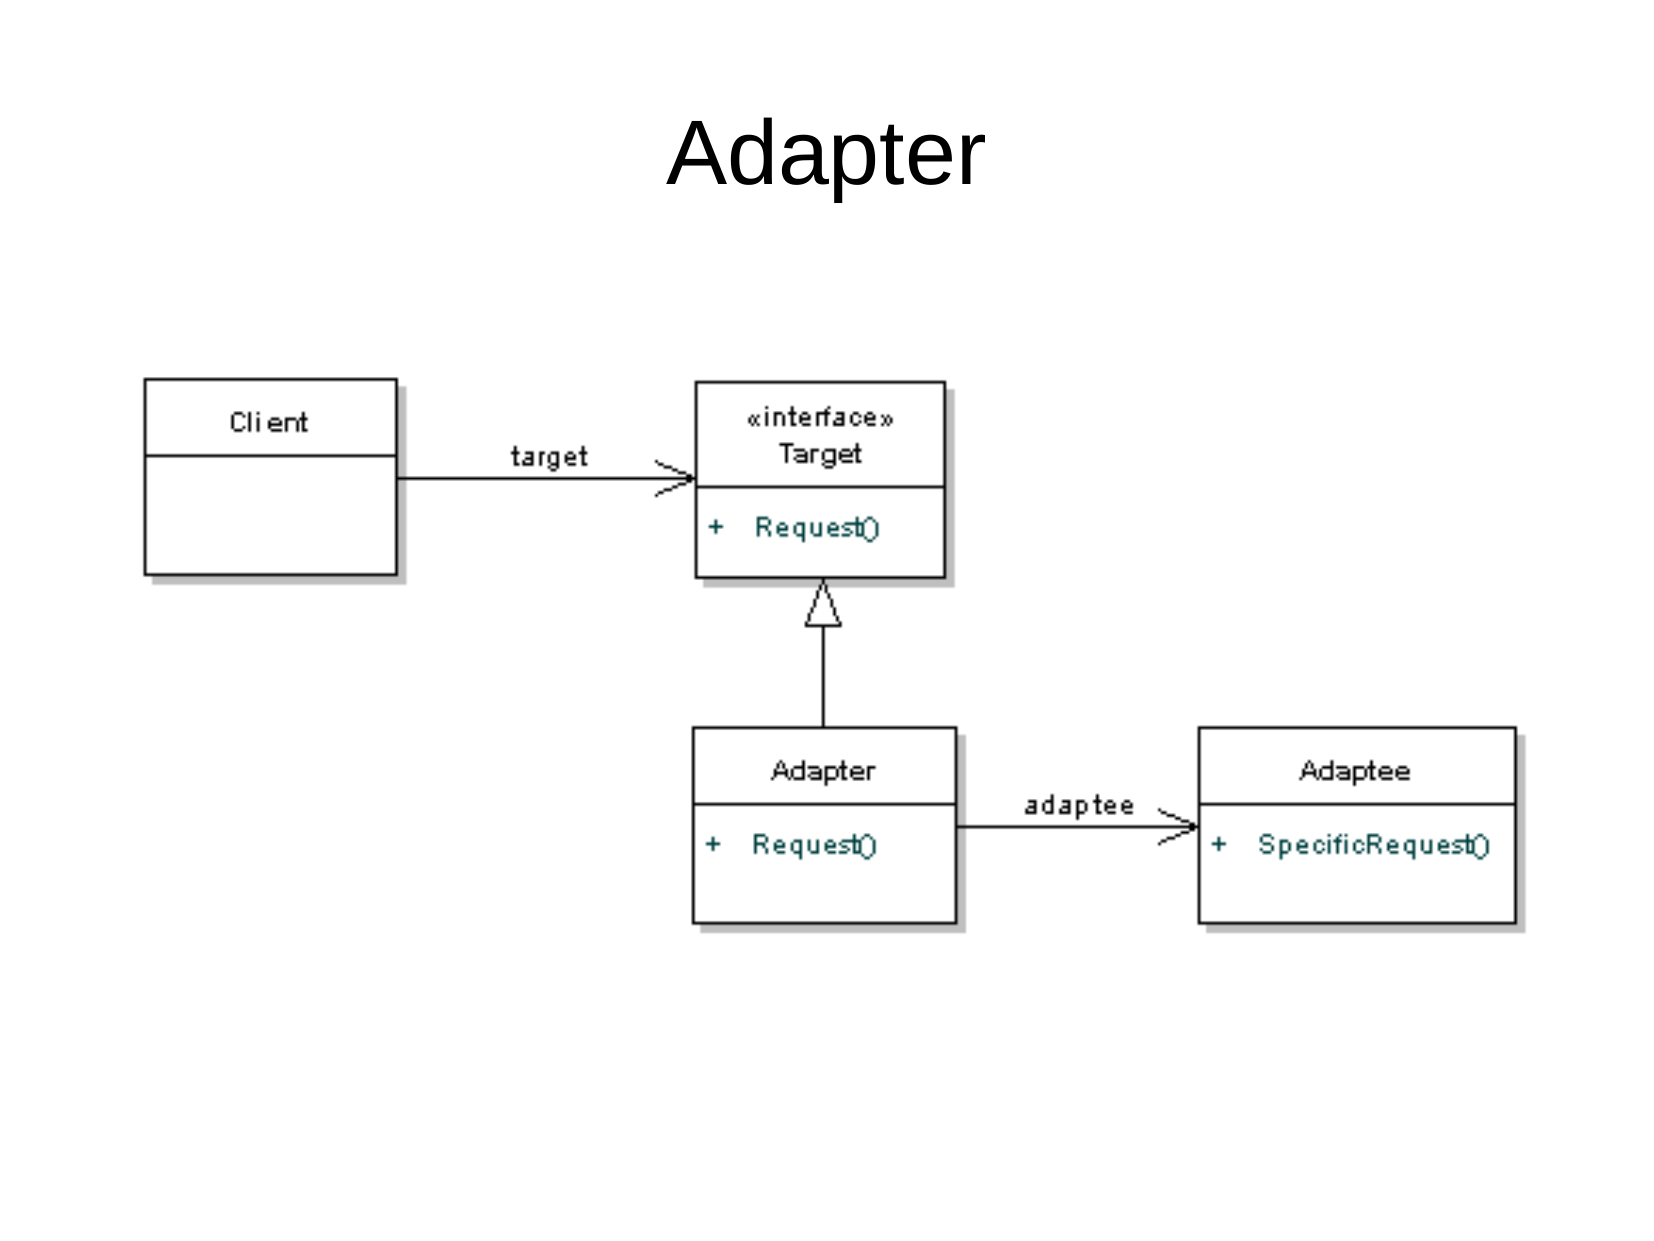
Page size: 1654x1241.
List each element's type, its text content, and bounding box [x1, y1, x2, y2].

picture [105, 359, 1549, 951]
title Adapter [82, 49, 1571, 257]
